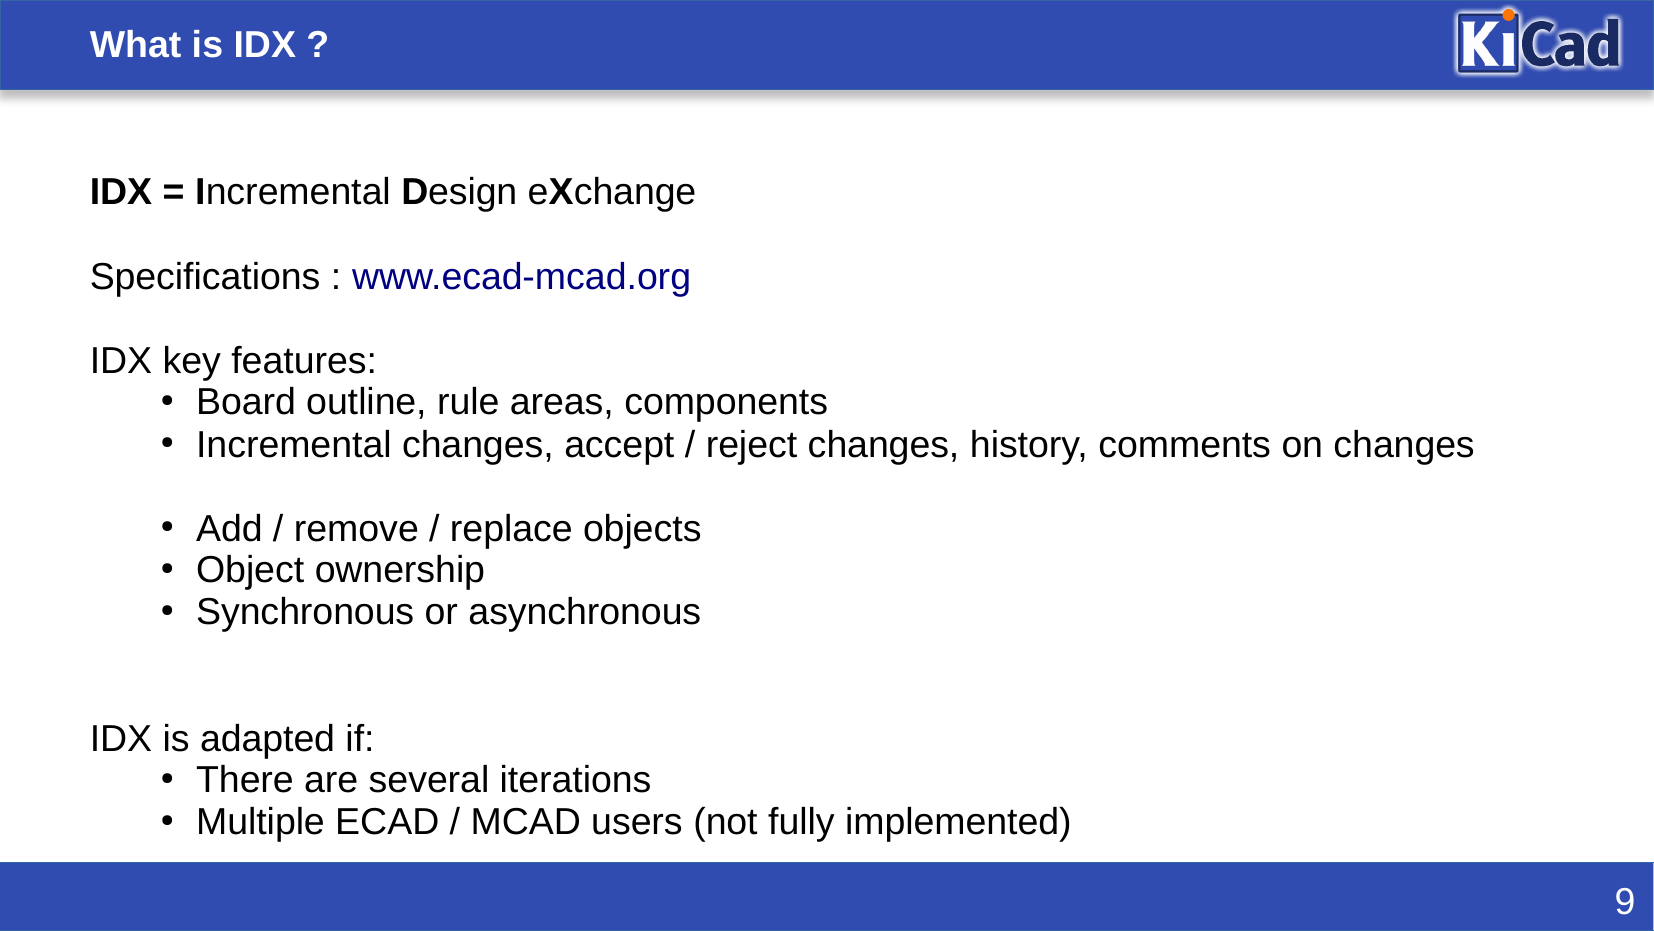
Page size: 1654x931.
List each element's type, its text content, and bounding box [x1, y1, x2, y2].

text_box [0, 862, 1387, 931]
picture [1412, 0, 1654, 92]
text_box IDX = Incremental Design eXchange Specifications : www.ecad-mcad.org IDX key features: Board outline, rule areas, components Incremental changes, accept / reject changes, history, comments on changes Add / remove / replace objects Object ownership Synchronous or asynchronous IDX is adapted if: There are several iterations Multiple ECAD / MCAD users (not fully implemented) [75, 163, 1576, 893]
text_box What is IDX ? [0, 0, 1412, 90]
text_box [1162, 90, 1651, 226]
text_box <number> [1387, 873, 1651, 931]
text_box [1576, 862, 1654, 931]
